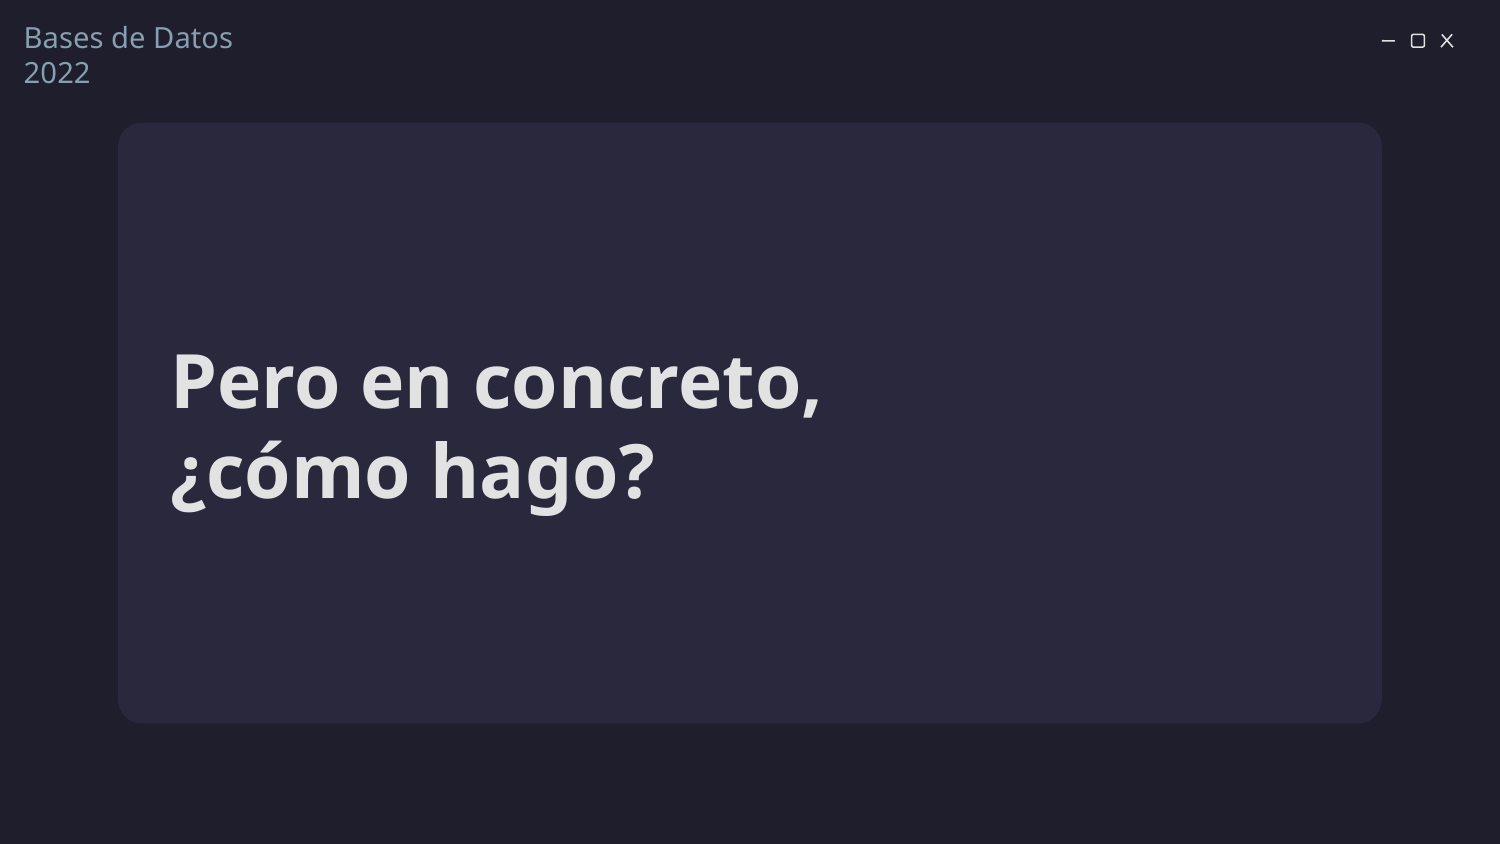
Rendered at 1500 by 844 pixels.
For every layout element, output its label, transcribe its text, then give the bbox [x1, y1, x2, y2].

title Pero en concreto, ¿cómo hago? [155, 199, 1121, 647]
